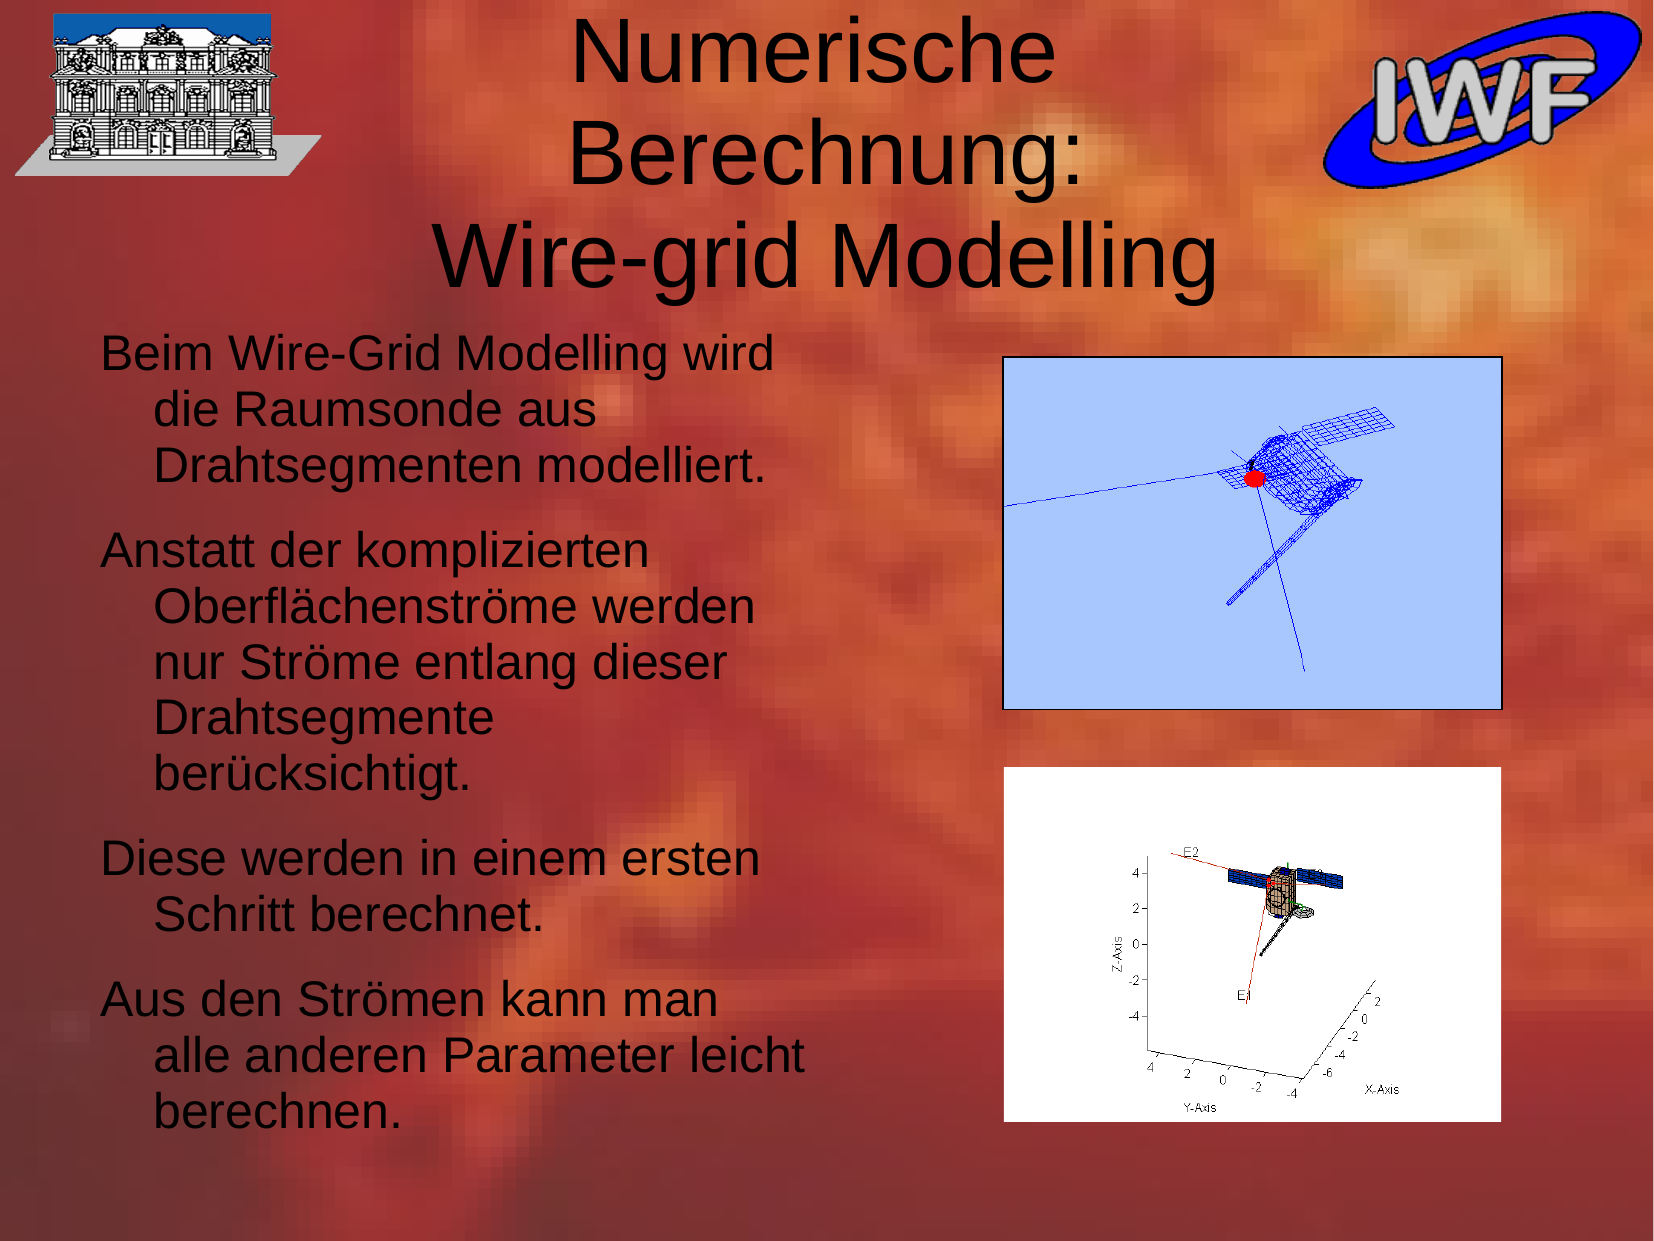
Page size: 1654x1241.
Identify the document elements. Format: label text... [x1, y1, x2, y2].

list Beim Wire-Grid Modelling wird die Raumsonde aus Drahtsegmenten modelliert. Anstatt der komplizierten Oberflächenströme werden nur Ströme entlang dieser Drahtsegmente berücksichtigt. Diese werden in einem ersten Schritt berechnet. Aus den Strömen kann man alle anderen Parameter leicht berechnen. [82, 325, 809, 1139]
picture [0, 0, 1654, 1241]
title Numerische Berechnung: Wire-grid Modelling [82, 0, 1571, 307]
